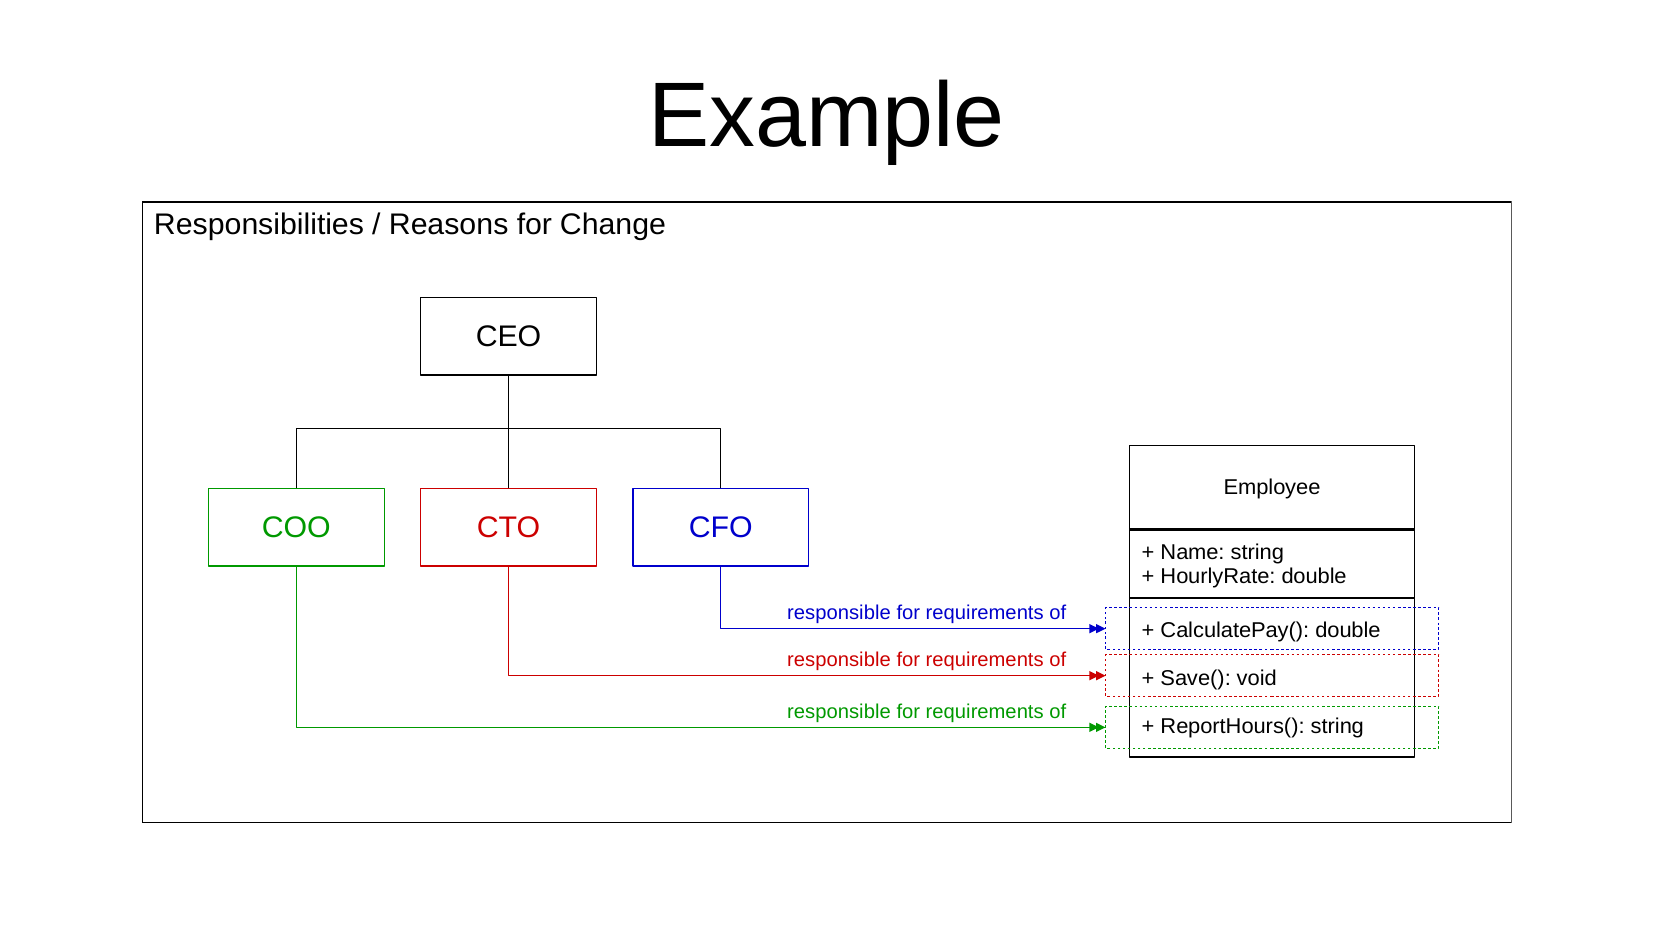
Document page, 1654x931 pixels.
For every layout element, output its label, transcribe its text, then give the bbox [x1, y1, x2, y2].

picture [141, 201, 1513, 824]
title Example [82, 37, 1571, 193]
